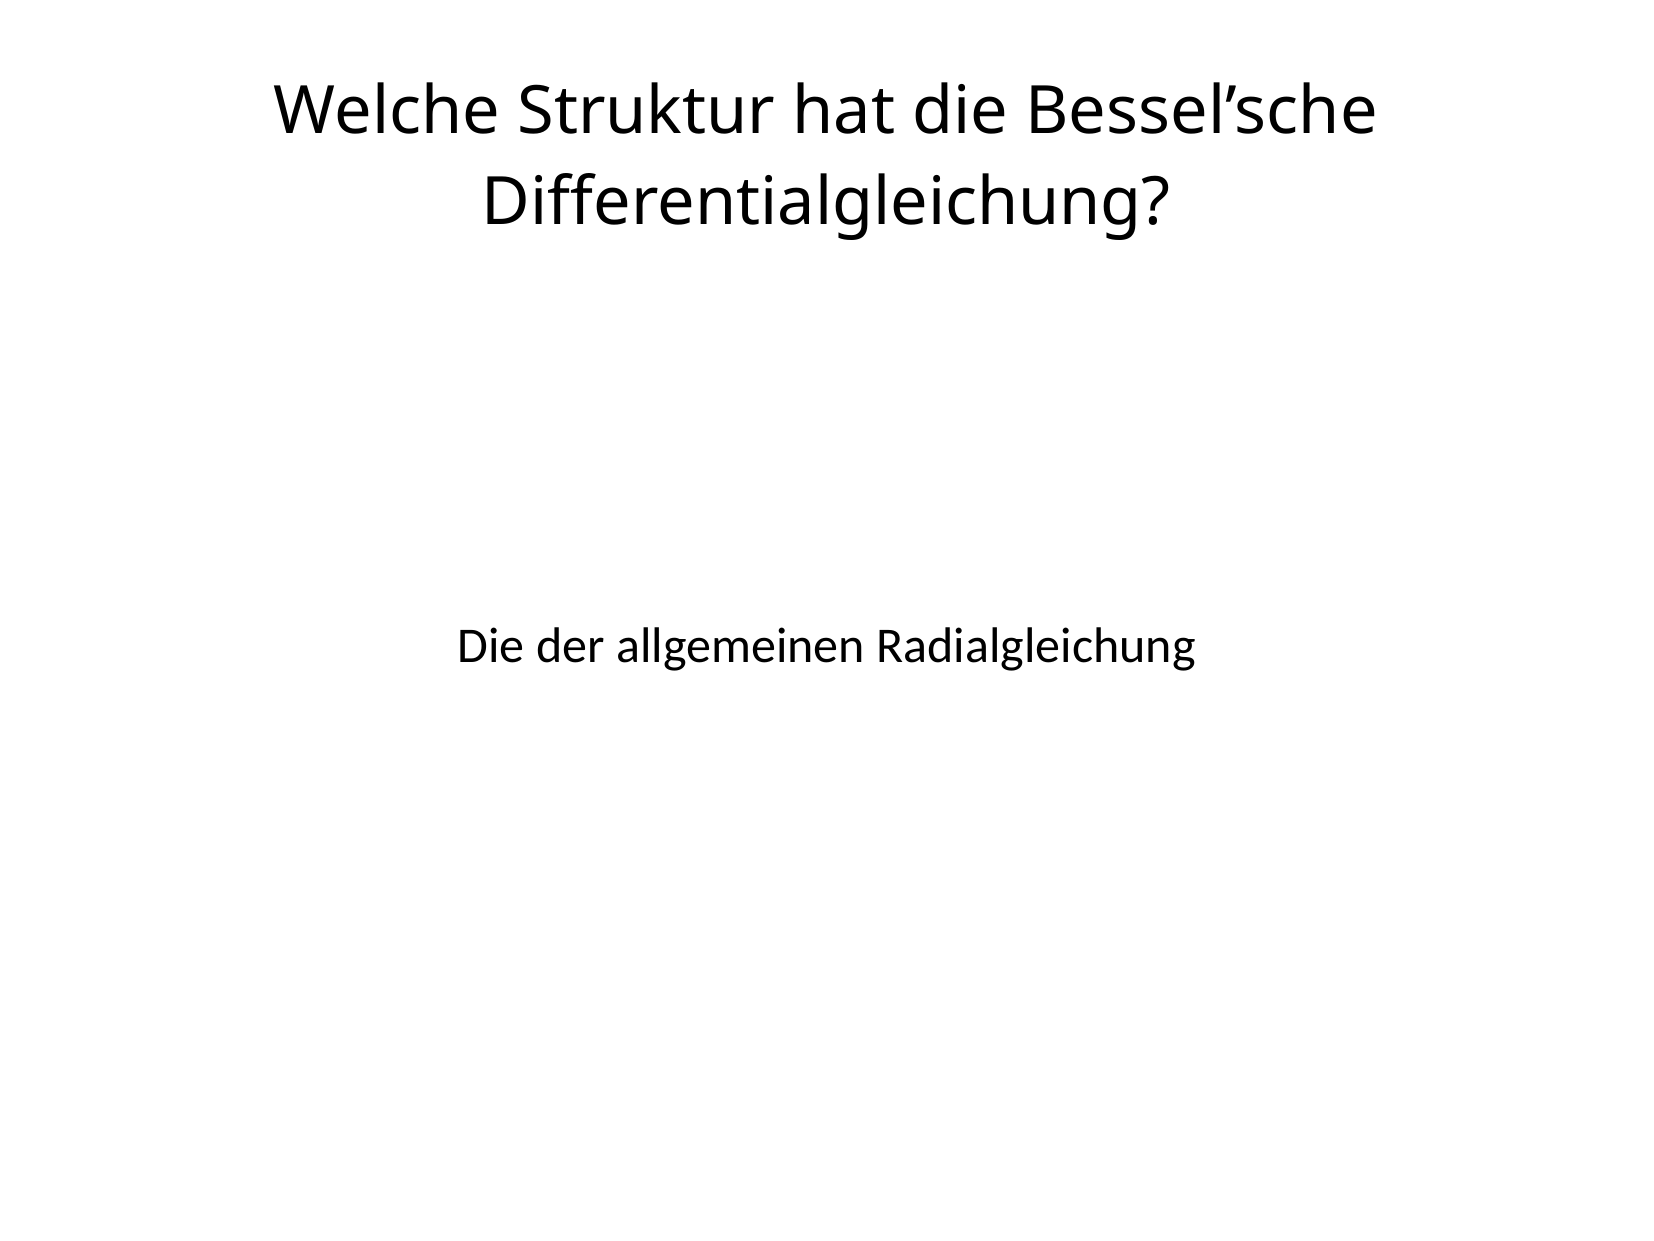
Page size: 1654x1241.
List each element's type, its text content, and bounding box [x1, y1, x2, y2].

title Welche Struktur hat die Bessel’sche Differentialgleichung? [82, 49, 1571, 257]
subtitle Die der allgemeinen Radialgleichung [82, 290, 1571, 1010]
